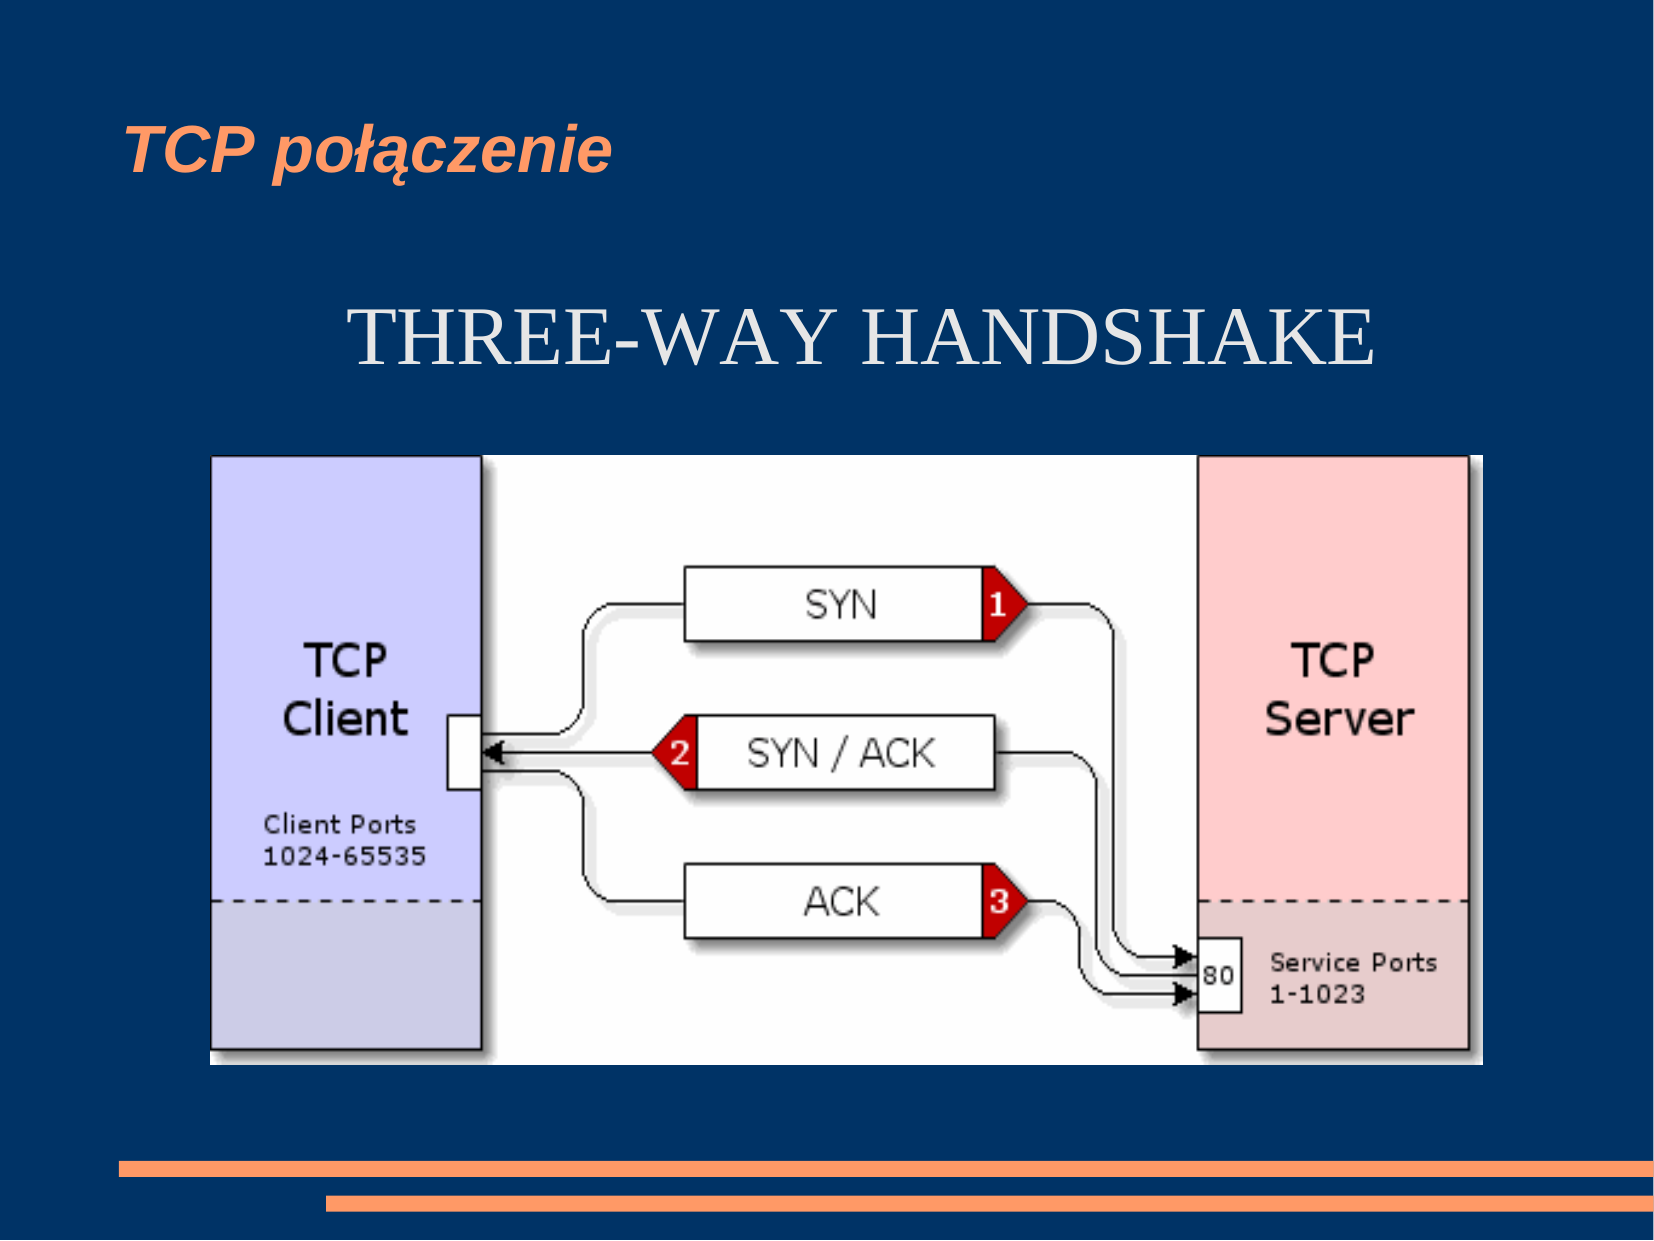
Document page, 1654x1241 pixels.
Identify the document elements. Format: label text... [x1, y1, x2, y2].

title TCP połączenie [121, 46, 1534, 254]
list THREE-WAY HANDSHAKE [82, 290, 1571, 1109]
picture [210, 455, 1483, 1066]
